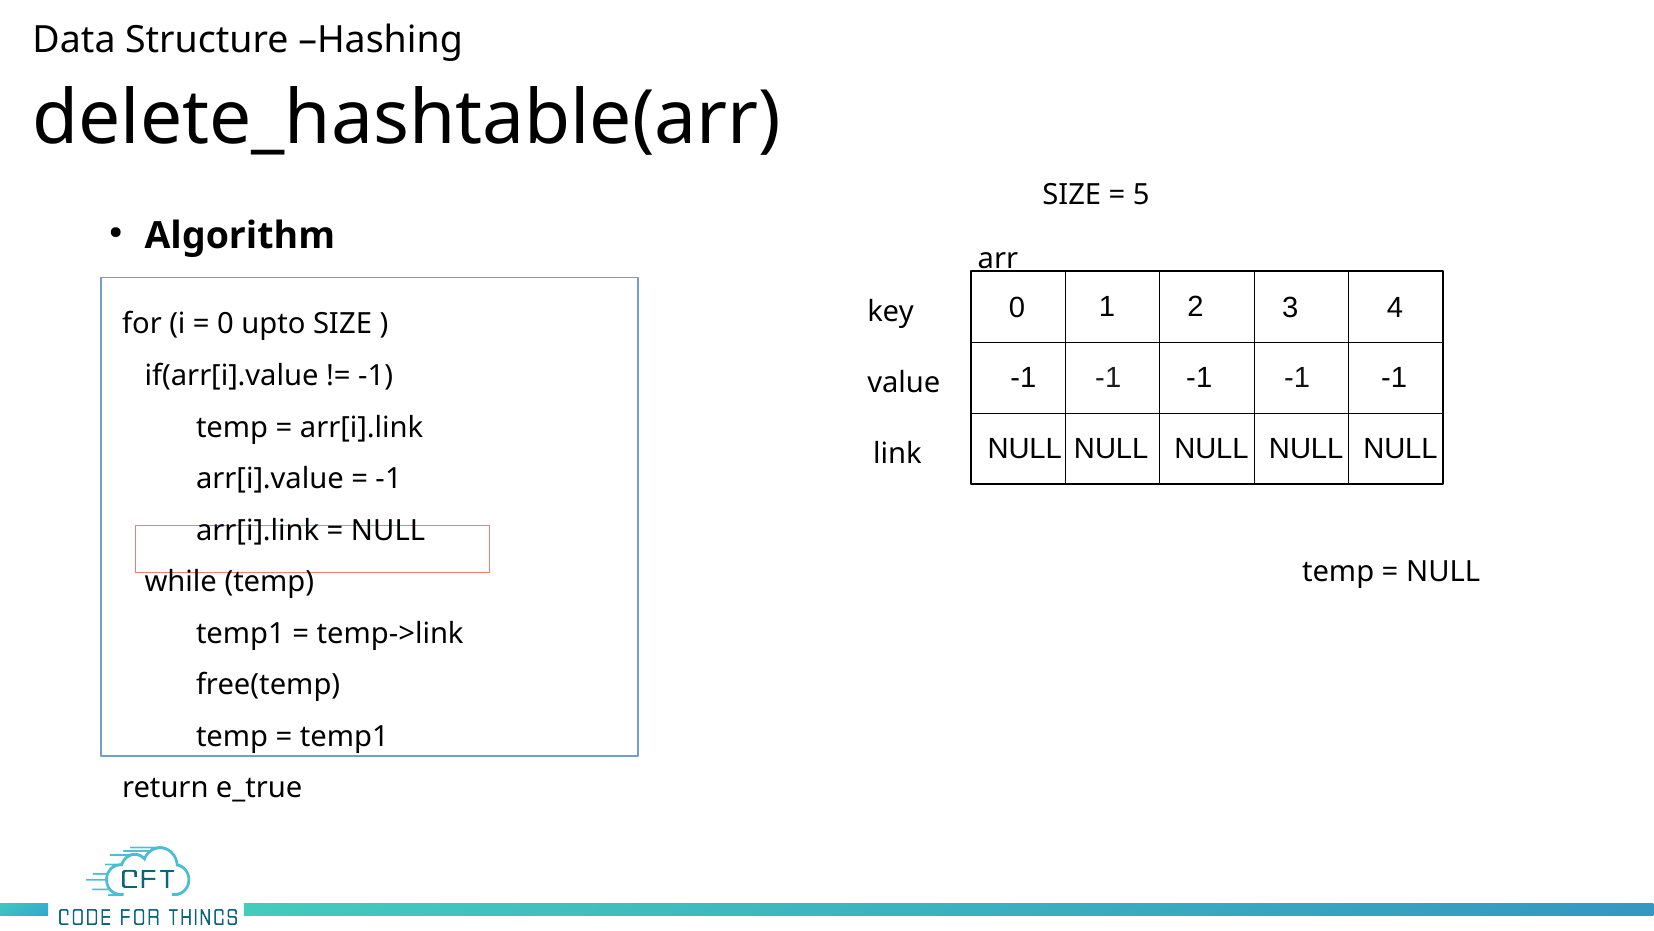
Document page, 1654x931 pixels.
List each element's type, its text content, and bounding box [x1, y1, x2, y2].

text_box -1 [1366, 353, 1422, 402]
text_box Algorithm [94, 200, 886, 269]
text_box SIZE = 5 [1027, 166, 1205, 216]
text_box [1255, 343, 1348, 413]
text_box [1066, 271, 1159, 342]
text_box -1 [1269, 353, 1325, 402]
text_box [970, 280, 1065, 342]
text_box NULL [1164, 424, 1254, 473]
text_box -1 [1171, 353, 1228, 402]
text_box [100, 277, 638, 756]
text_box [1160, 414, 1254, 424]
text_box value [852, 353, 1018, 437]
text_box [1066, 473, 1159, 484]
text_box [1018, 343, 1065, 413]
text_box NULL [1254, 424, 1348, 473]
picture [59, 846, 237, 925]
text_box for (i = 0 upto SIZE ) if(arr[i].value != -1) temp = arr[i].link arr[i].value = -1 arr[i].link = NULL while (temp) temp1 = temp->link free(temp) temp = temp1 return e_true [107, 295, 851, 886]
text_box 0 [994, 283, 1041, 332]
text_box [1255, 414, 1348, 424]
text_box -1 [995, 353, 1052, 402]
text_box 4 [1372, 283, 1419, 331]
text_box [970, 473, 1065, 484]
text_box key [852, 283, 1018, 353]
title Data Structure –Hashing delete_hashtable(arr) [32, 12, 1630, 166]
text_box link [858, 424, 1004, 474]
text_box [1066, 343, 1159, 413]
text_box [1066, 414, 1159, 424]
text_box arr [963, 230, 1141, 280]
text_box temp = NULL [1287, 543, 1548, 593]
text_box [1160, 473, 1254, 484]
text_box [1018, 414, 1065, 424]
text_box [1160, 343, 1254, 413]
text_box 1 [1084, 282, 1131, 331]
text_box NULL [1059, 424, 1164, 473]
text_box -1 [1080, 353, 1136, 402]
text_box [1349, 343, 1444, 413]
text_box 3 [1267, 283, 1314, 331]
text_box NULL [1348, 424, 1453, 473]
text_box [1349, 414, 1444, 424]
text_box [1160, 271, 1254, 342]
text_box [1349, 271, 1444, 342]
text_box [1255, 271, 1348, 342]
text_box [1349, 473, 1444, 484]
text_box NULL [972, 424, 1059, 473]
text_box [1255, 473, 1348, 484]
text_box 2 [1172, 282, 1219, 331]
